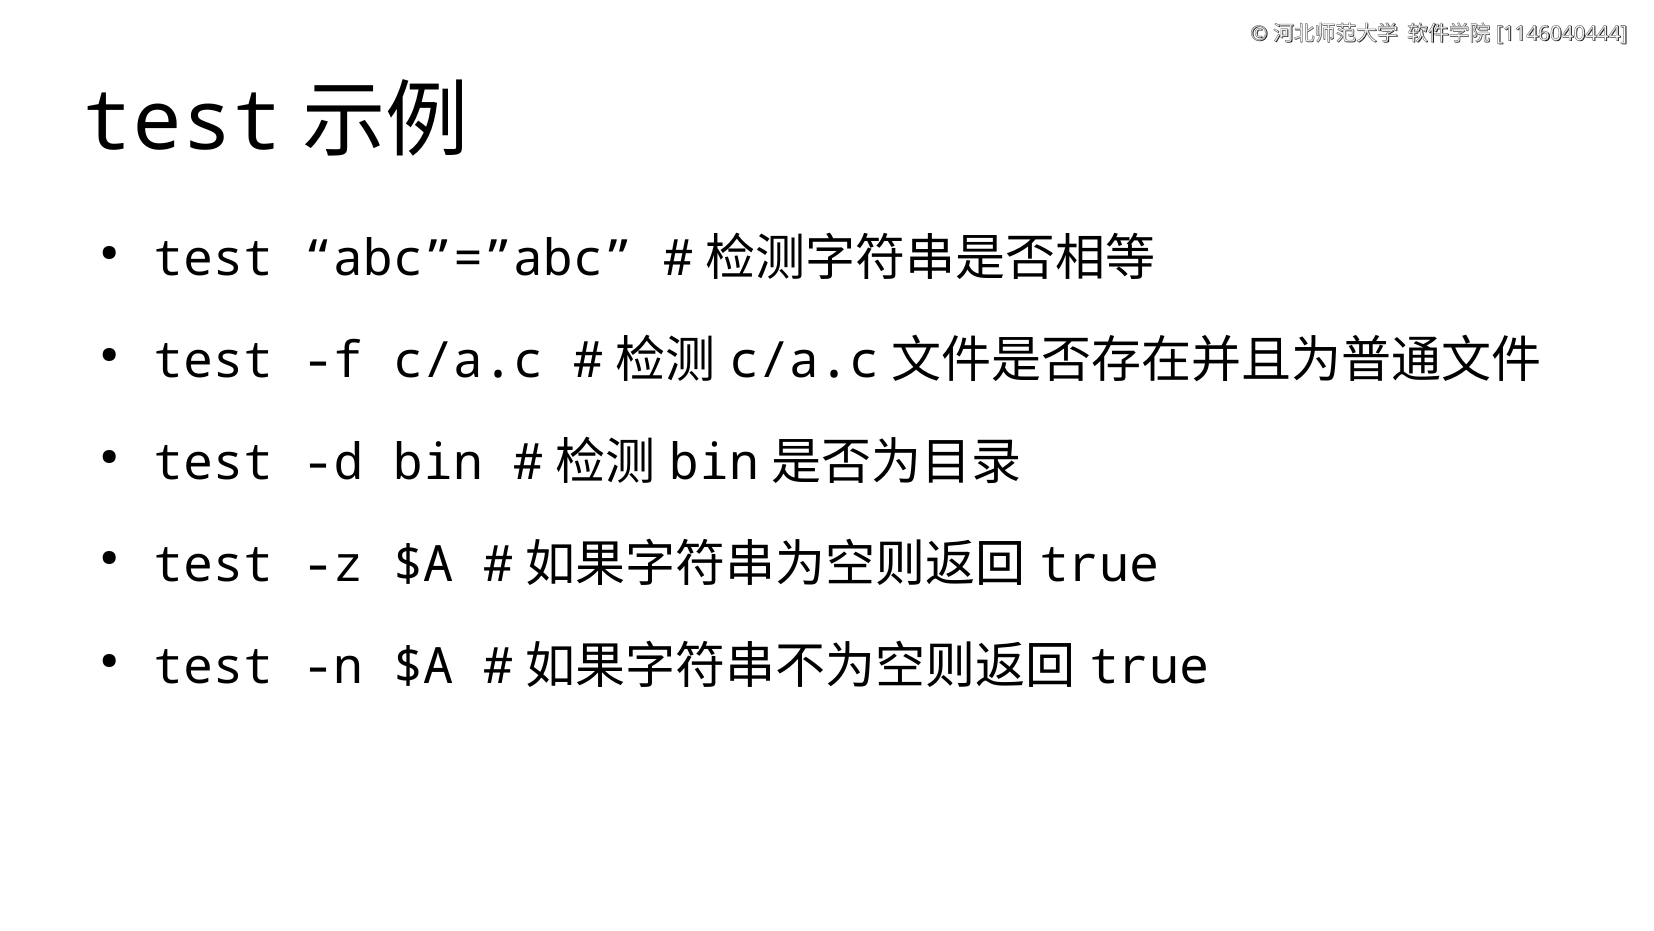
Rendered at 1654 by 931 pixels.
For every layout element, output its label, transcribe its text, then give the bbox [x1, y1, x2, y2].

list test “abc”=”abc” #检测字符串是否相等 test -f c/a.c #检测c/a.c文件是否存在并且为普通文件 test -d bin #检测bin是否为目录 test -z $A #如果字符串为空则返回true test -n $A #如果字符串不为空则返回true [82, 217, 1571, 758]
title test示例 [82, 37, 1571, 189]
